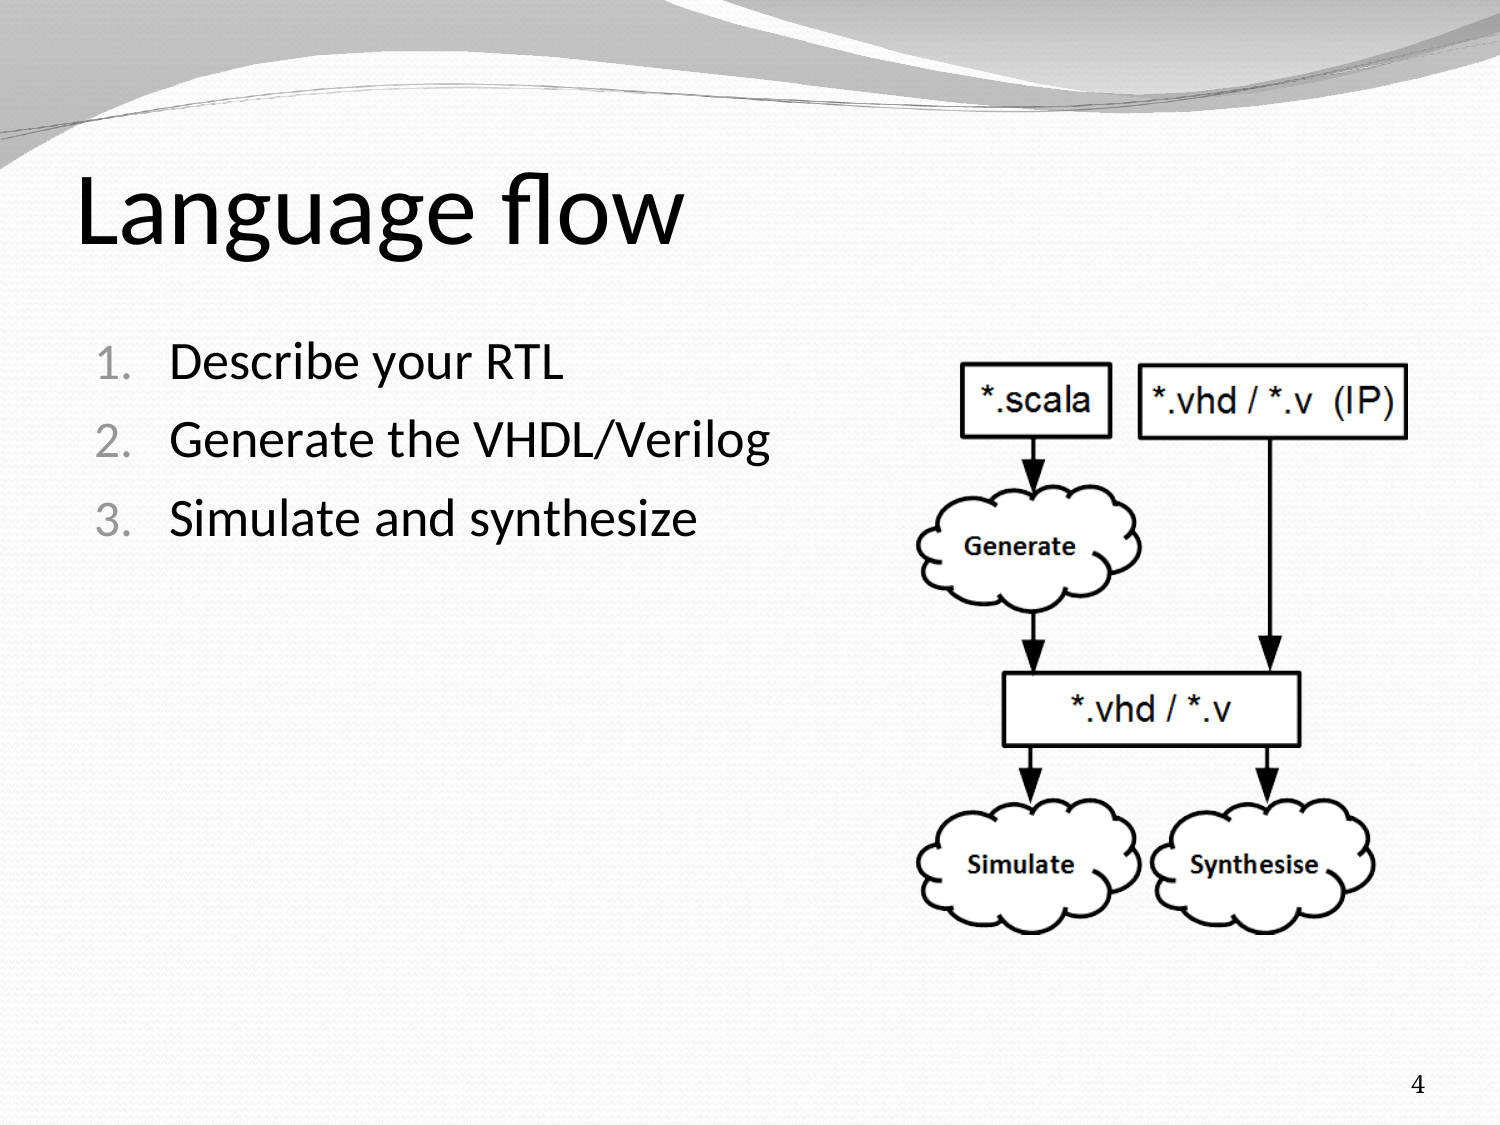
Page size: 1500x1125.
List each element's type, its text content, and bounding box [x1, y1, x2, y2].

title Language flow [75, 78, 1426, 266]
list Describe your RTL Generate the VHDL/Verilog Simulate and synthesize [75, 317, 1426, 1038]
text_box <numéro> [1299, 1042, 1426, 1103]
picture [0, 0, 1500, 1125]
